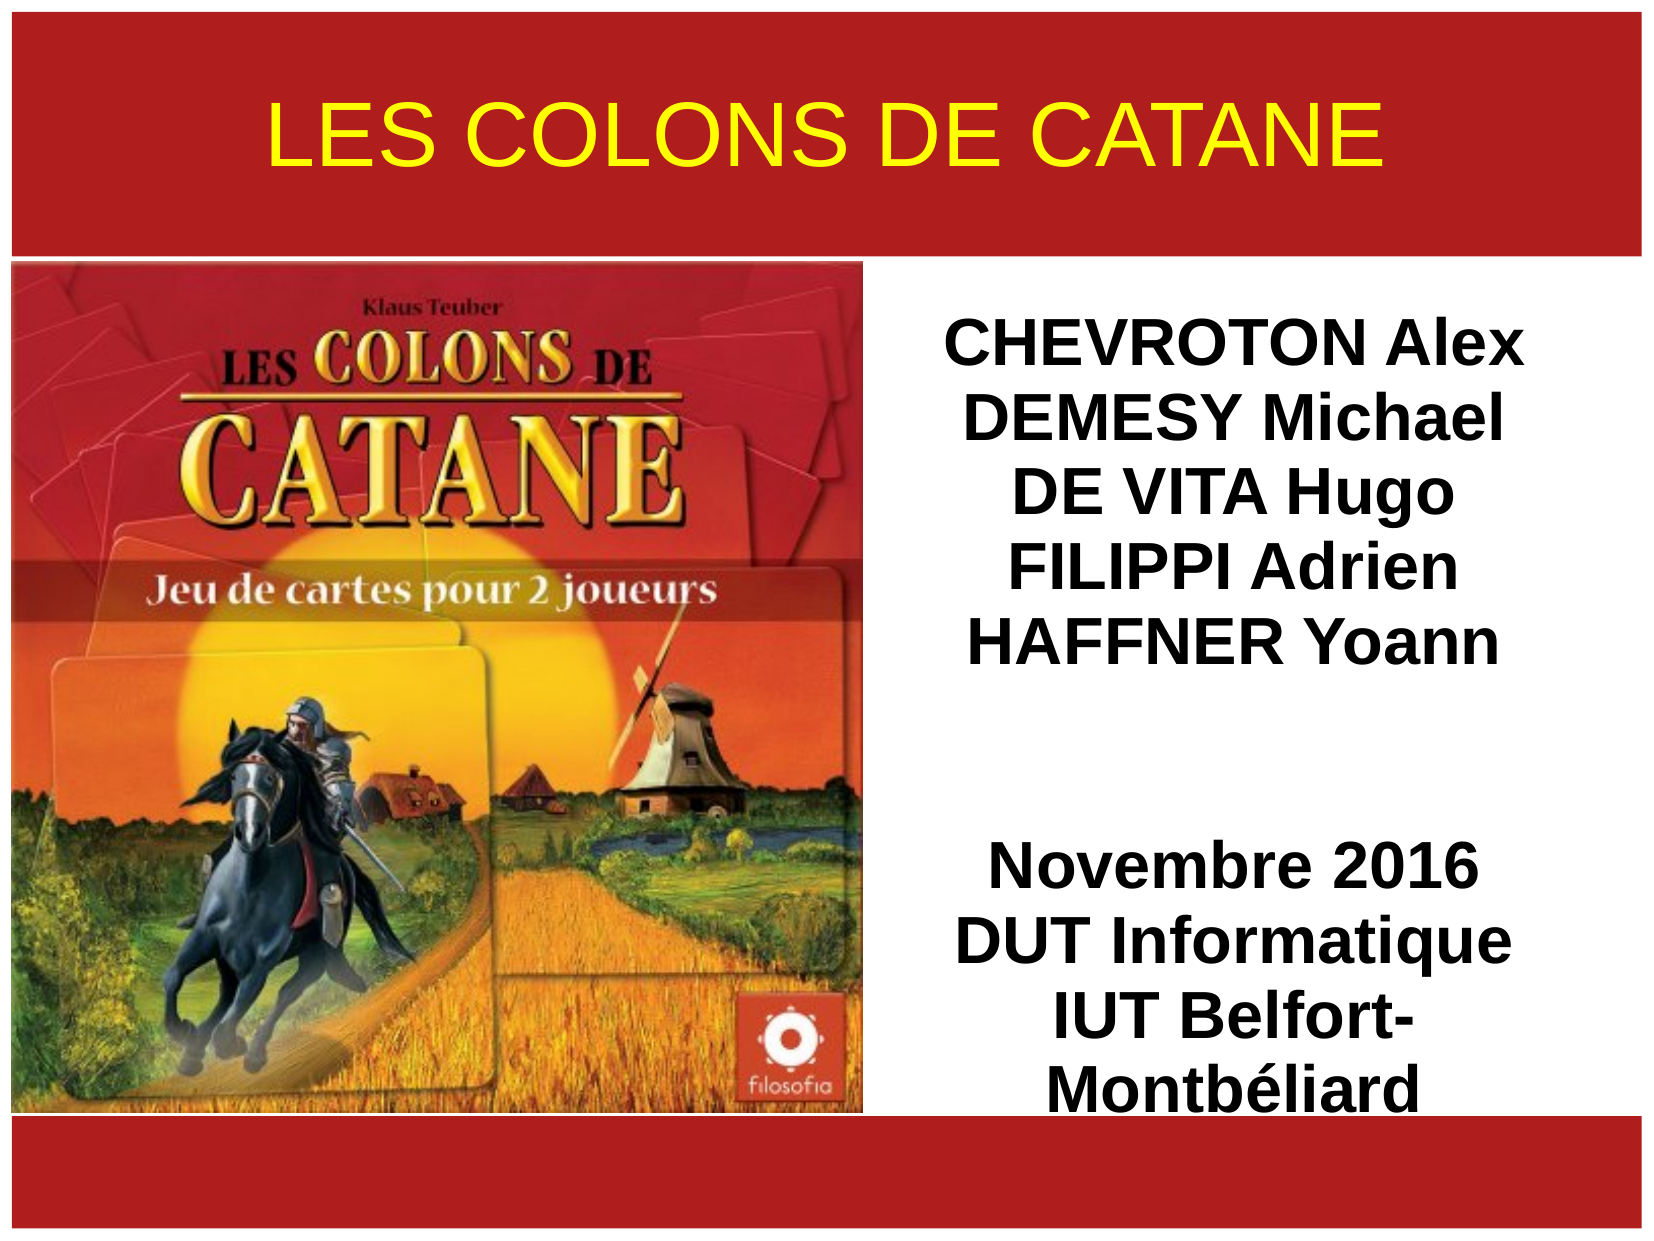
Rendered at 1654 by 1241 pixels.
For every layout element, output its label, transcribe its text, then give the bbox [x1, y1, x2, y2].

text_box [11, 11, 1642, 257]
text_box [11, 1116, 1642, 1229]
title LES COLONS DE CATANE [82, 31, 1571, 239]
picture [11, 261, 863, 1113]
subtitle CHEVROTON Alex DEMESY Michael DE VITA Hugo FILIPPI Adrien HAFFNER Yoann Novembre 2016 DUT Informatique IUT Belfort-Montbéliard [885, 229, 1583, 1116]
